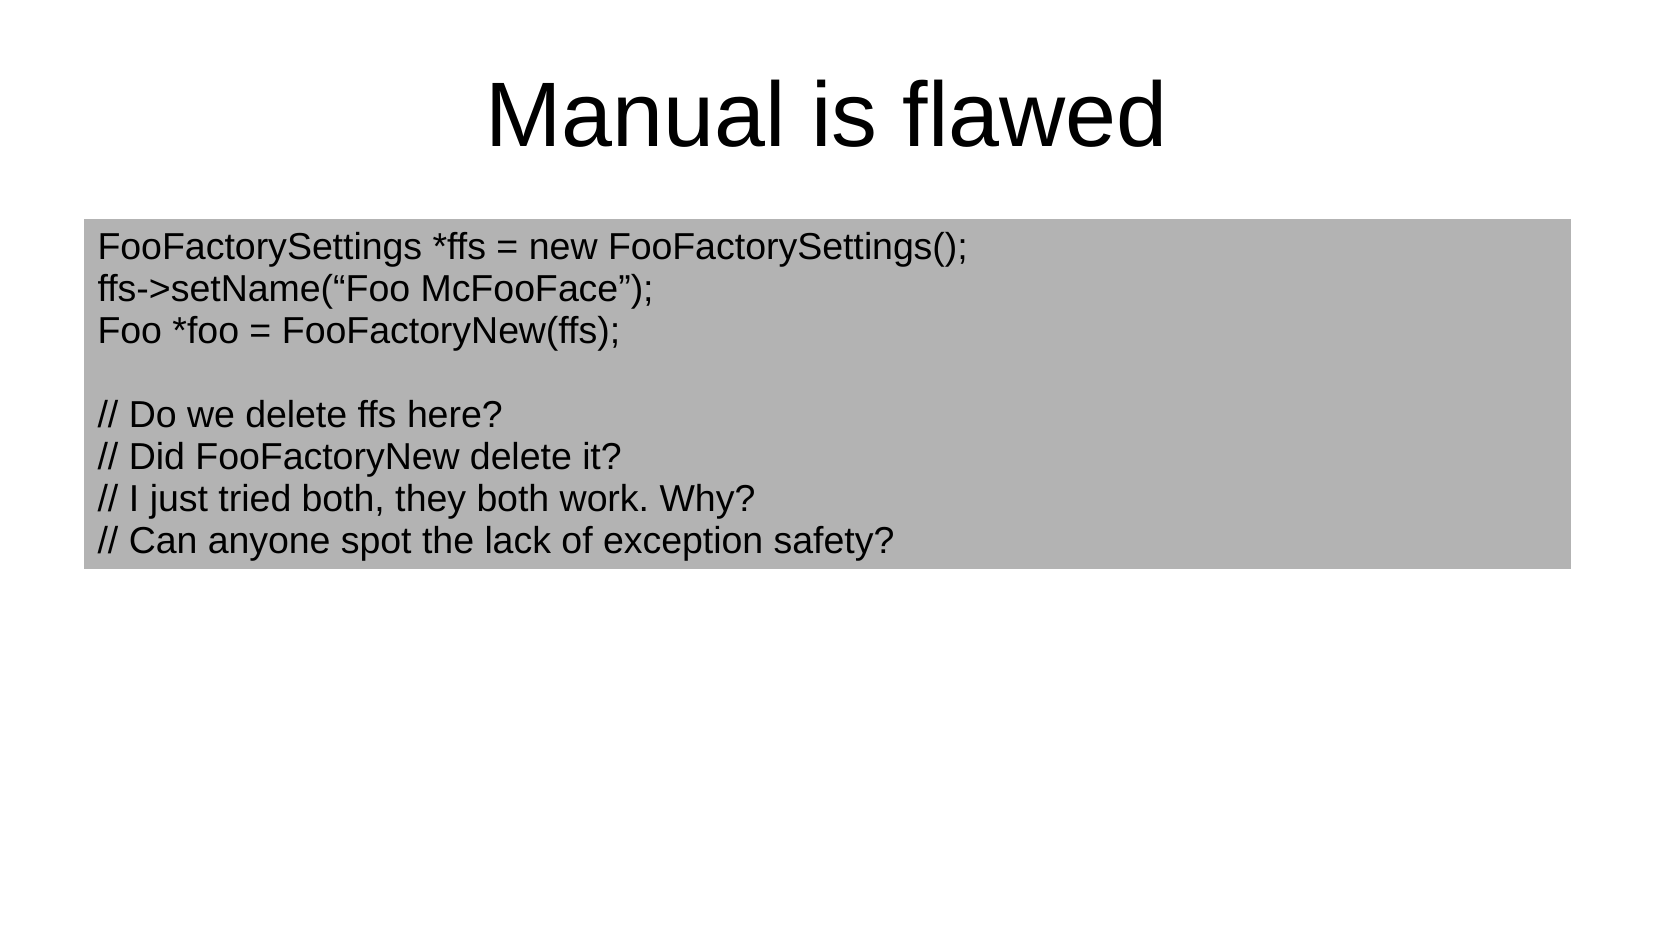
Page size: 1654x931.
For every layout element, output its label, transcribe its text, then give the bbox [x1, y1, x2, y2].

table_header FooFactorySettings *ffs = new FooFactorySettings(); ffs->setName(“Foo McFooFace”); Foo *foo = FooFactoryNew(ffs); // Do we delete ffs here? // Did FooFactoryNew delete it? // I just tried both, they both work. Why? // Can anyone spot the lack of exception safety? [84, 219, 1571, 569]
title Manual is flawed [82, 37, 1571, 193]
